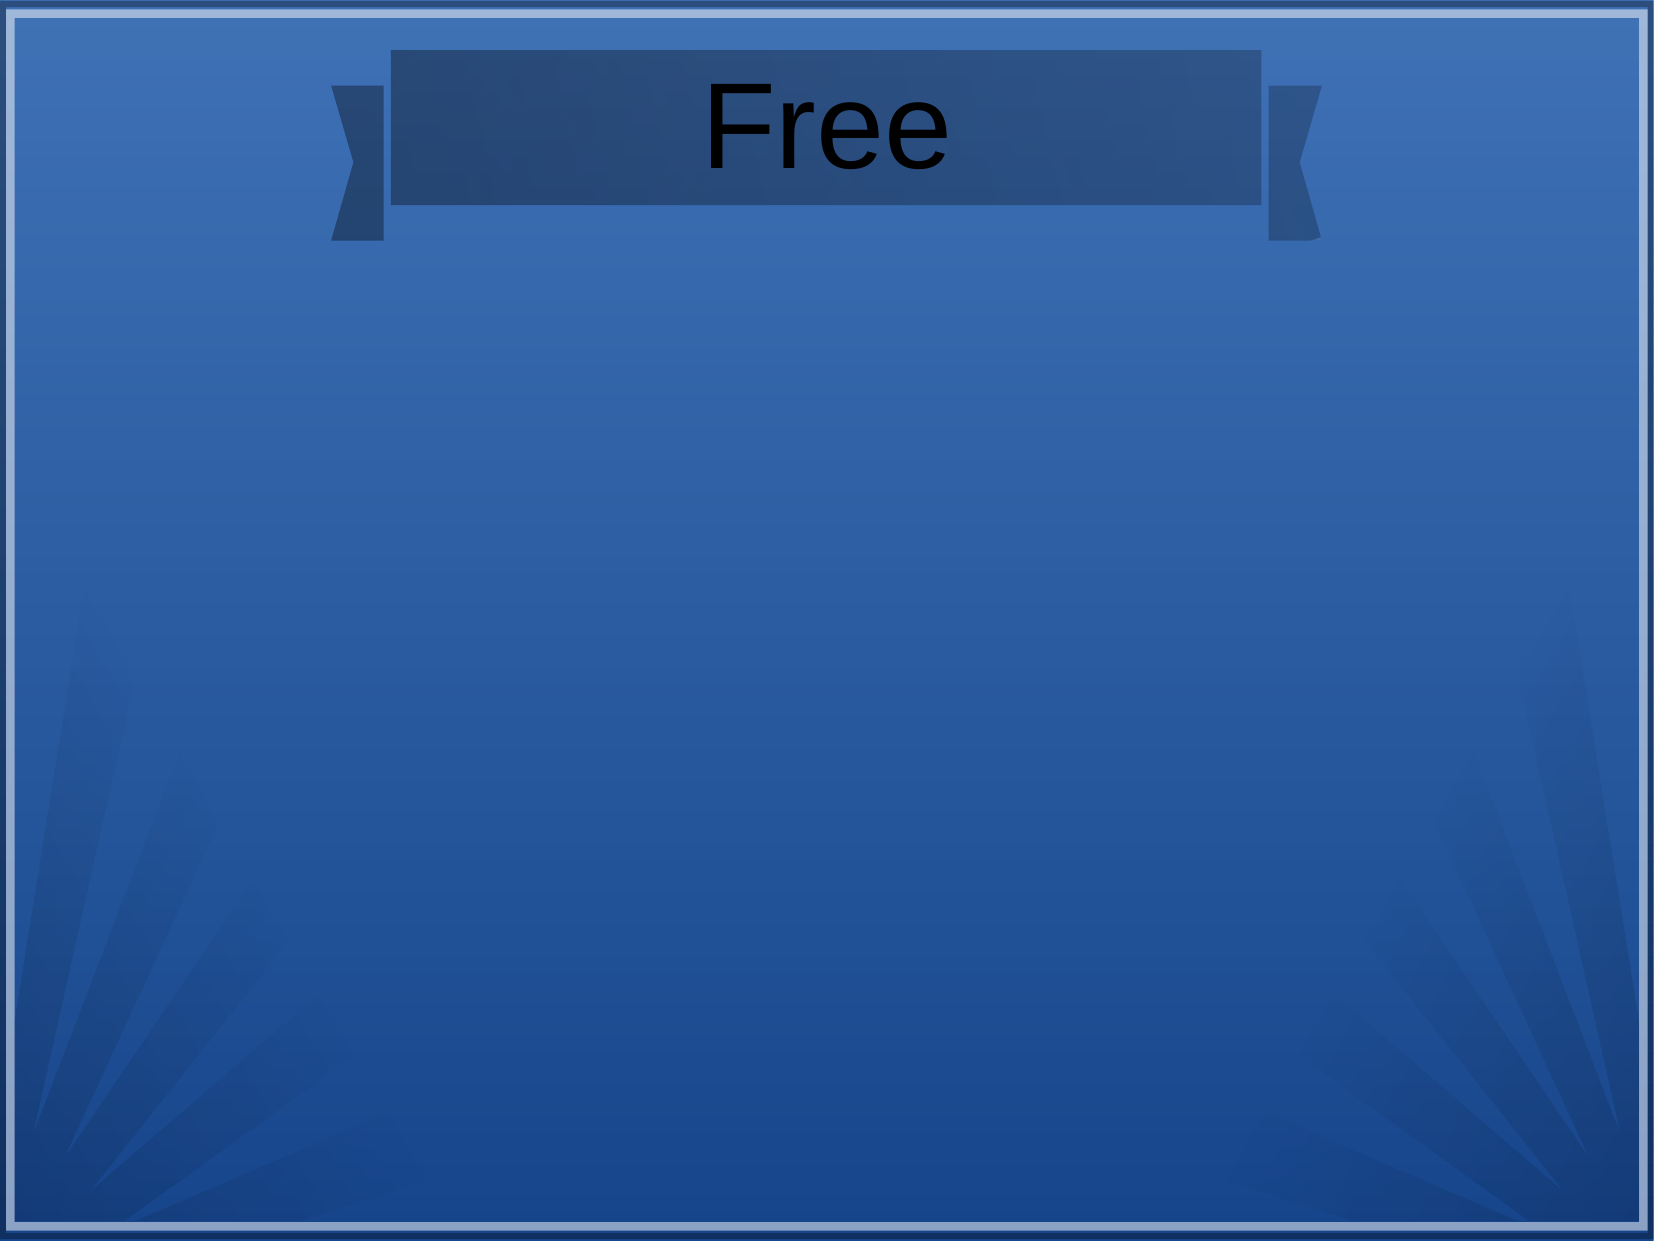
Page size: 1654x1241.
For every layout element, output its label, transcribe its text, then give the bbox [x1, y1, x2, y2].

title Free [389, 47, 1264, 205]
